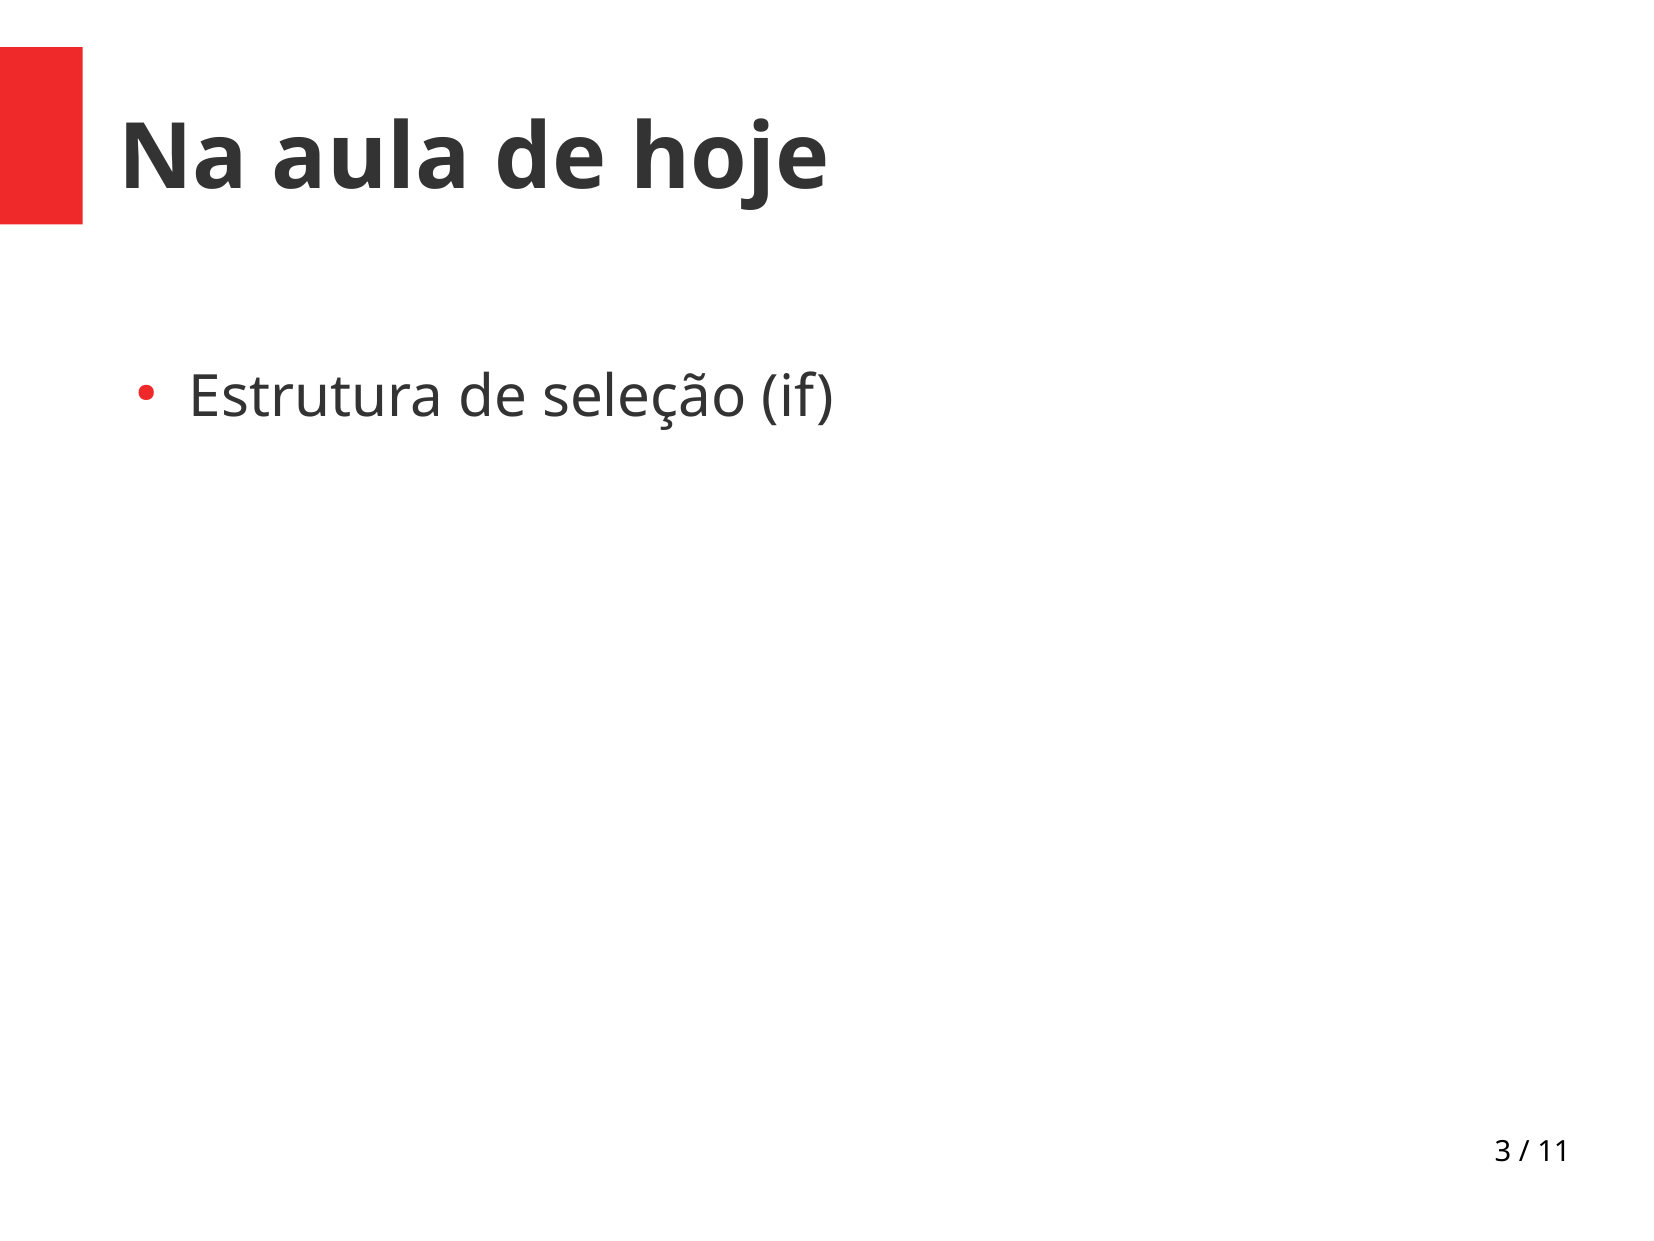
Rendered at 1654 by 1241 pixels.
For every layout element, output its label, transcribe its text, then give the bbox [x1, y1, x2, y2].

list Estrutura de seleção (if) [118, 354, 1536, 1074]
title Na aula de hoje [118, 49, 1571, 257]
